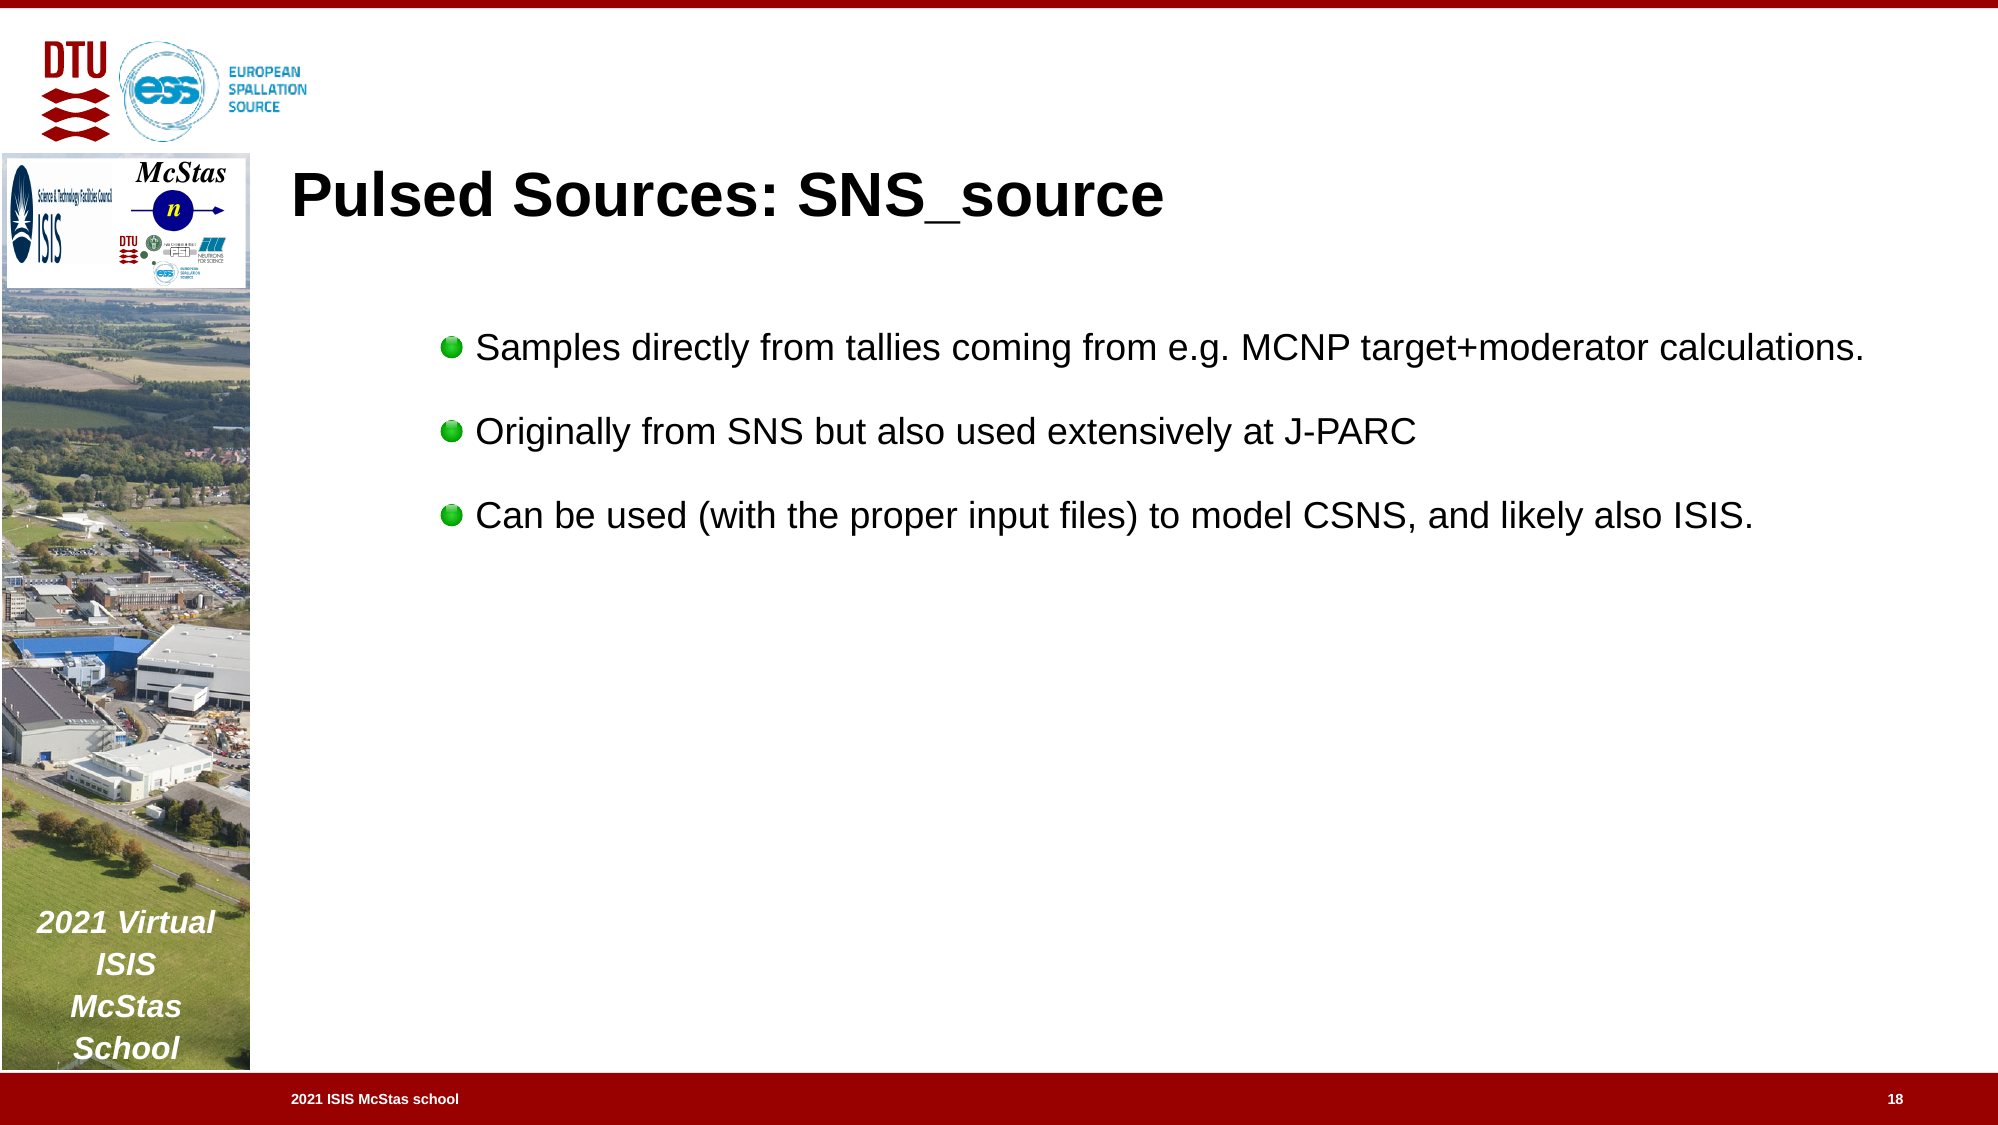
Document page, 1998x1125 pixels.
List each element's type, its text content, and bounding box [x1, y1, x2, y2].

title Pulsed Sources: SNS_source [291, 69, 1819, 230]
text_box Samples directly from tallies coming from e.g. MCNP target+moderator calculations. Originally from SNS but also used extensively at J-PARC Can be used (with the proper input files) to model CSNS, and likely also ISIS. [425, 318, 1881, 586]
slide_number <number> [1887, 1088, 1909, 1110]
picture [119, 41, 307, 142]
picture [2, 153, 250, 1070]
